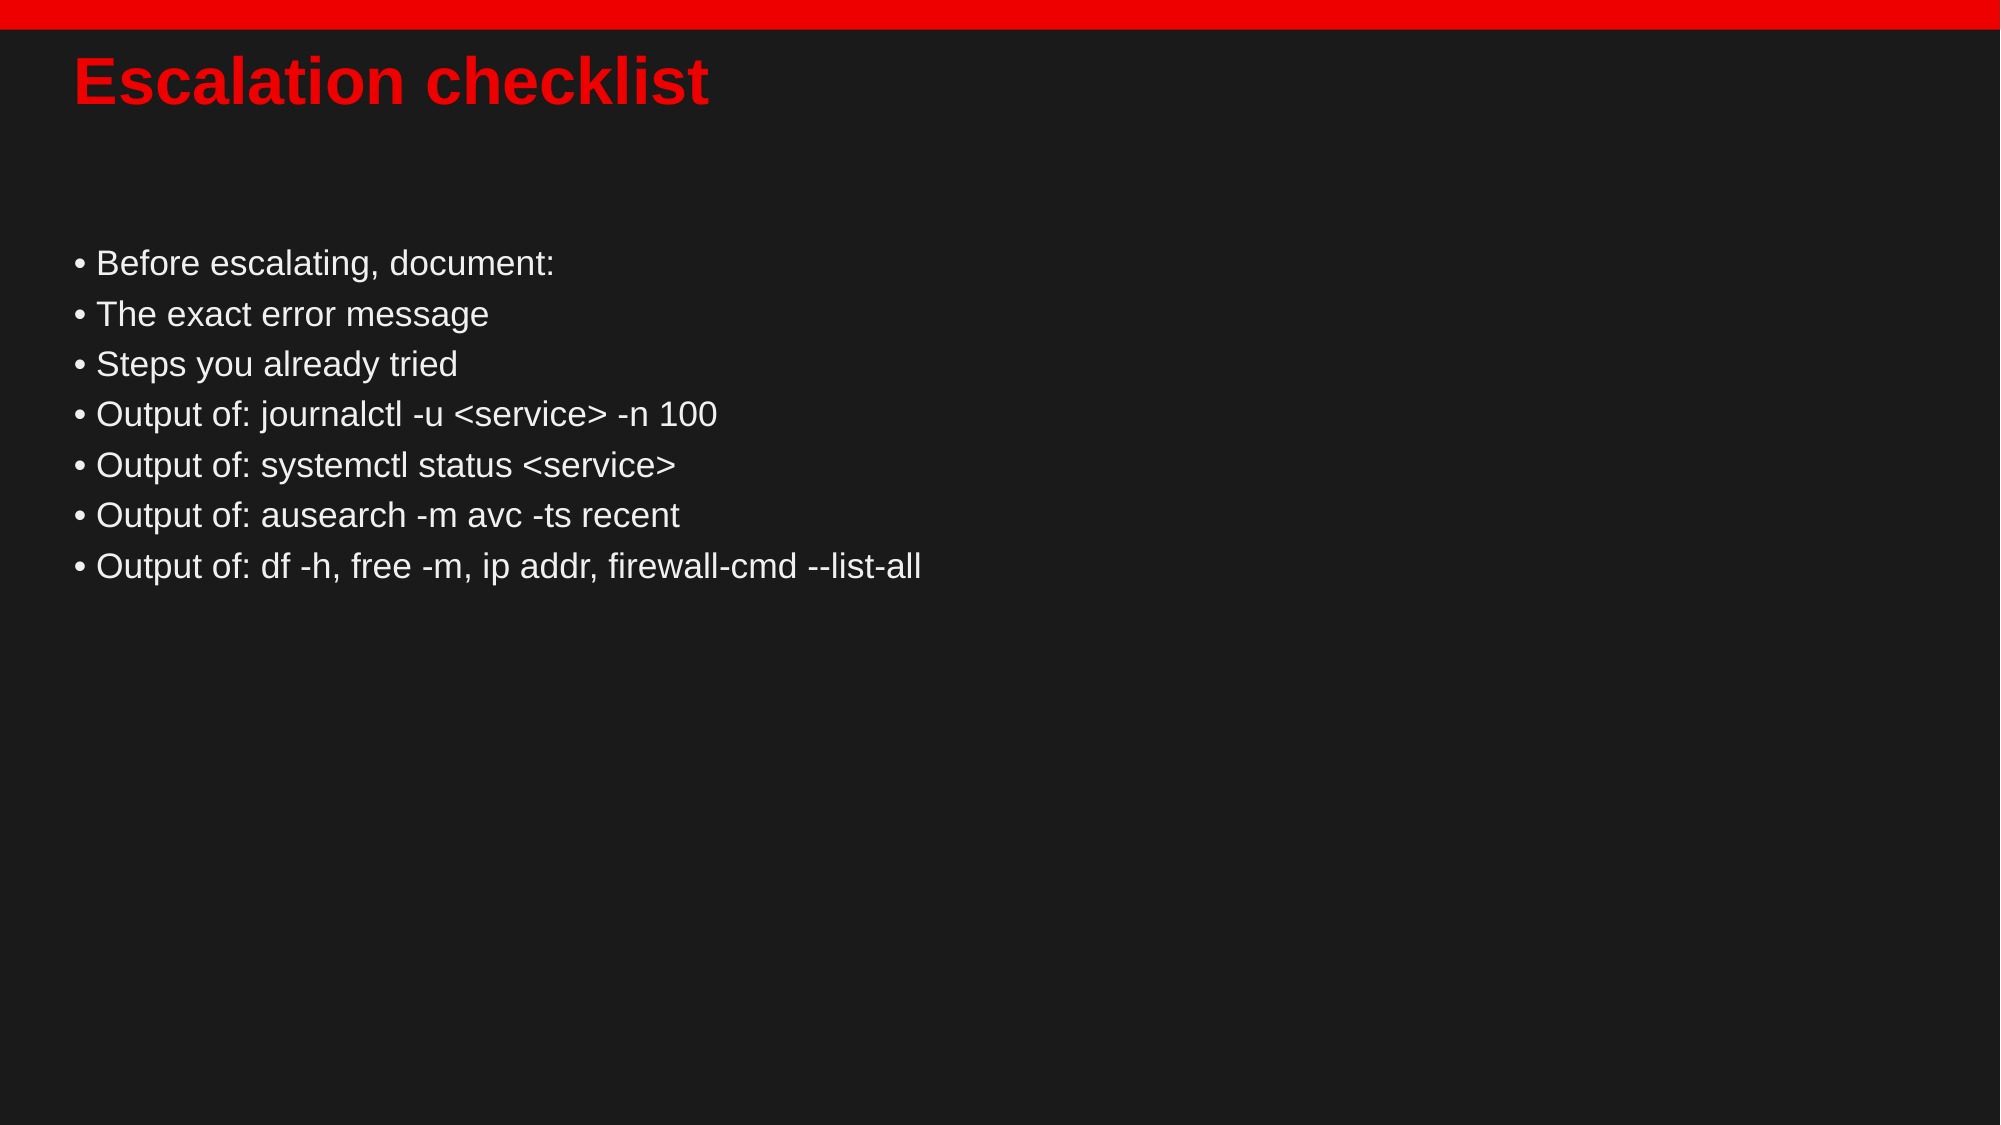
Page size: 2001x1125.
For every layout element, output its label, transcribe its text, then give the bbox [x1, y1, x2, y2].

text_box [0, 0, 2001, 30]
text_box Escalation checklist [59, 36, 1942, 208]
text_box • Before escalating, document: • The exact error message • Steps you already tried • Output of: journalctl -u <service> -n 100 • Output of: systemctl status <service> • Output of: ausearch -m avc -ts recent • Output of: df -h, free -m, ip addr, firewall-cmd --list-all [59, 236, 1942, 1037]
